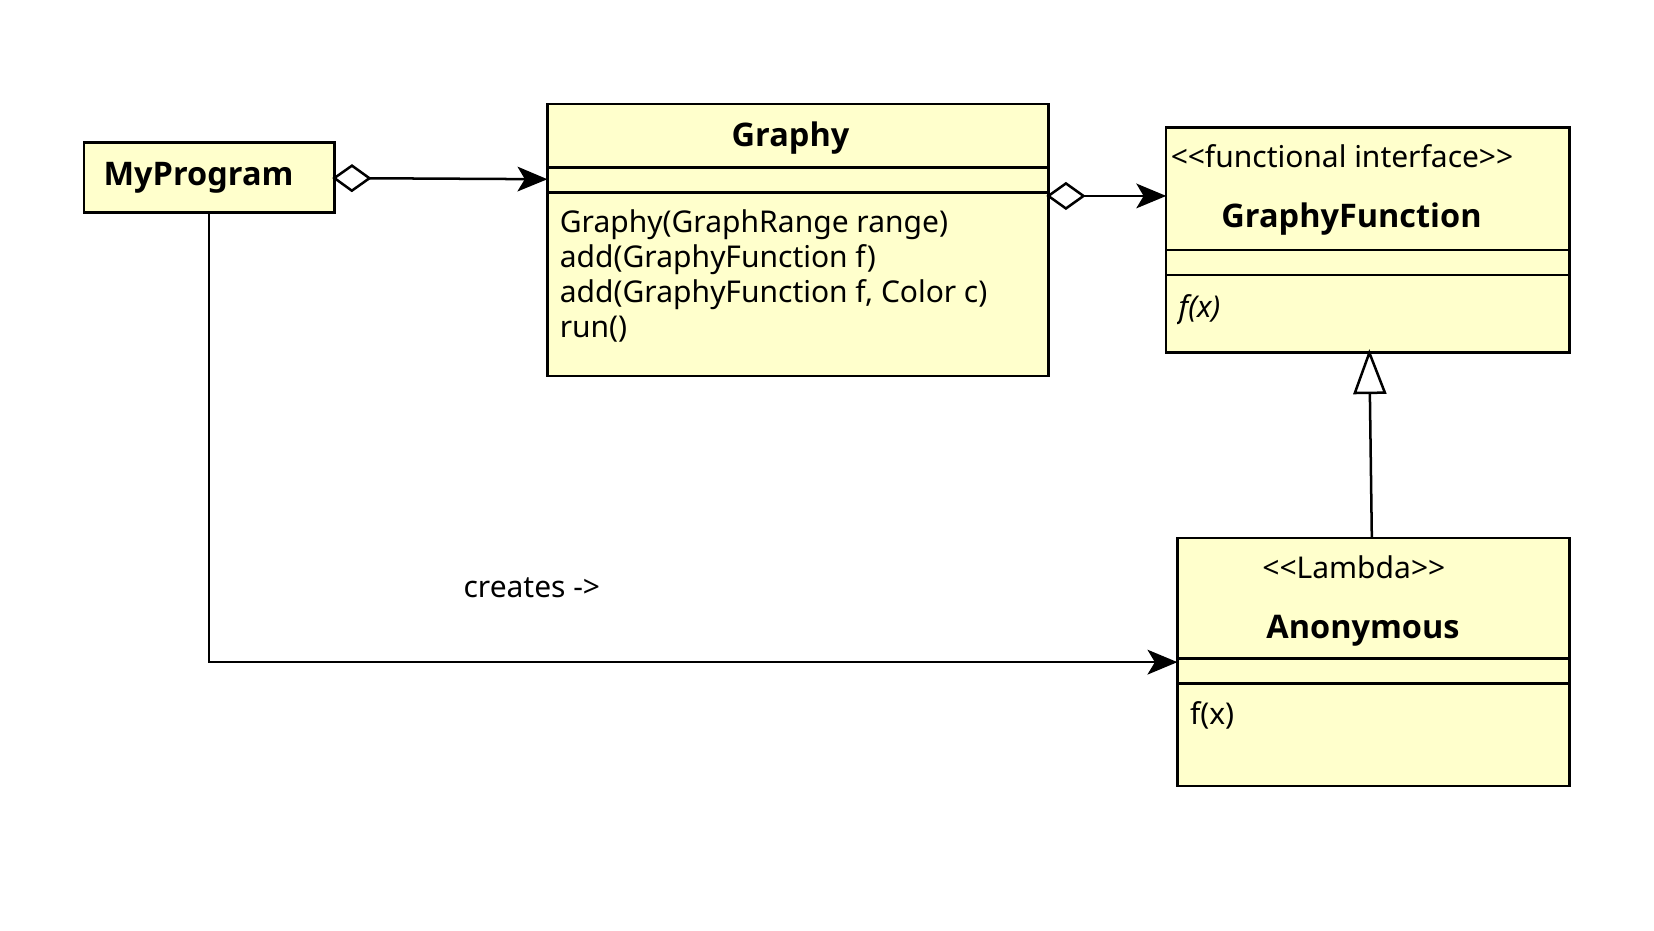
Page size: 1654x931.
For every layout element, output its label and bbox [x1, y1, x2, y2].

picture [45, 63, 1609, 826]
